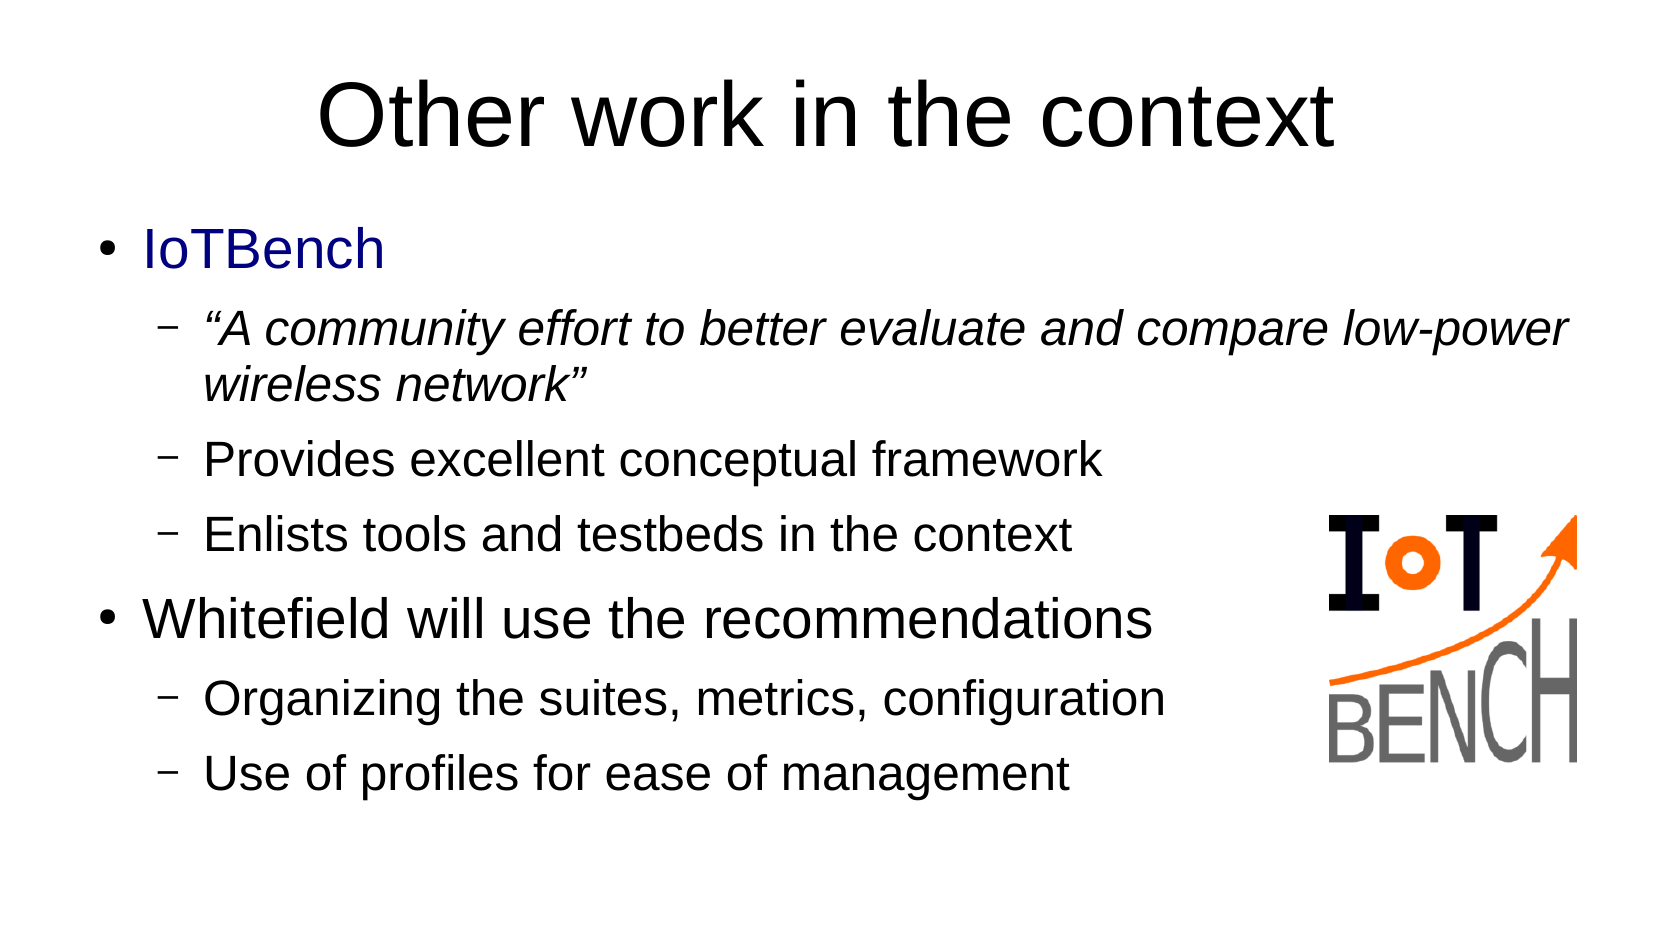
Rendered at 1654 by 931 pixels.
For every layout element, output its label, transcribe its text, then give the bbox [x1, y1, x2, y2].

picture [1311, 484, 1594, 780]
title Other work in the context [82, 37, 1571, 193]
list IoTBench “A community effort to better evaluate and compare low-power wireless network” Provides excellent conceptual framework Enlists tools and testbeds in the context Whitefield will use the recommendations Organizing the suites, metrics, configuration Use of profiles for ease of management [82, 217, 1571, 804]
